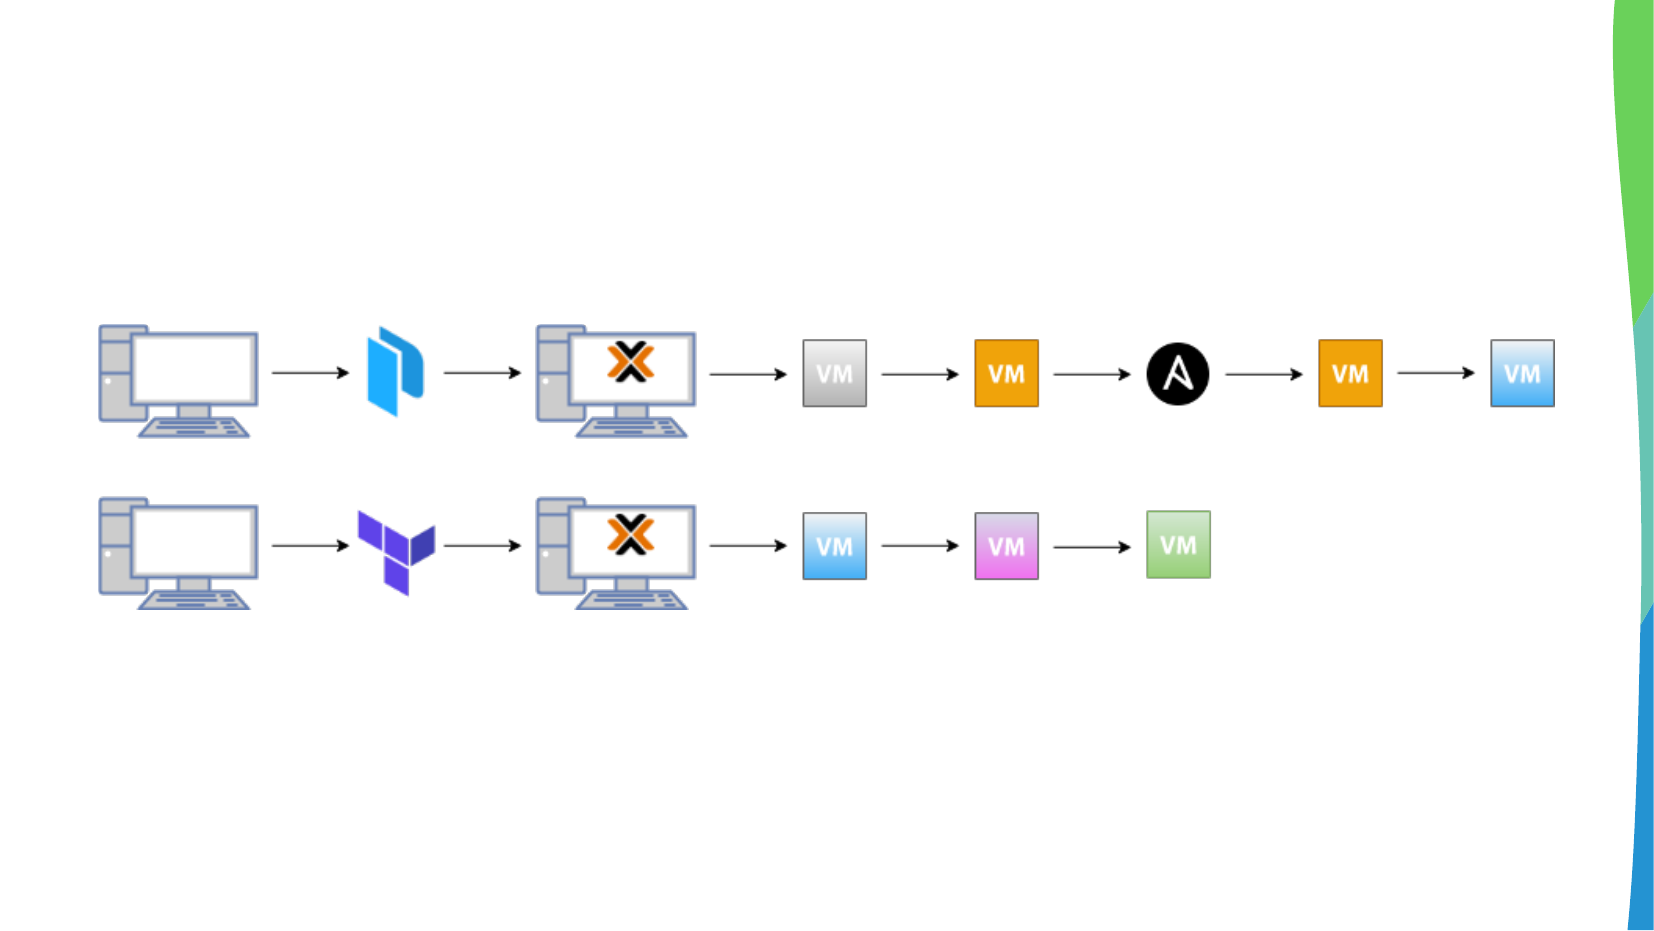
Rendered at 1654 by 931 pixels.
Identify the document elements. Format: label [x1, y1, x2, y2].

picture [98, 324, 1555, 610]
